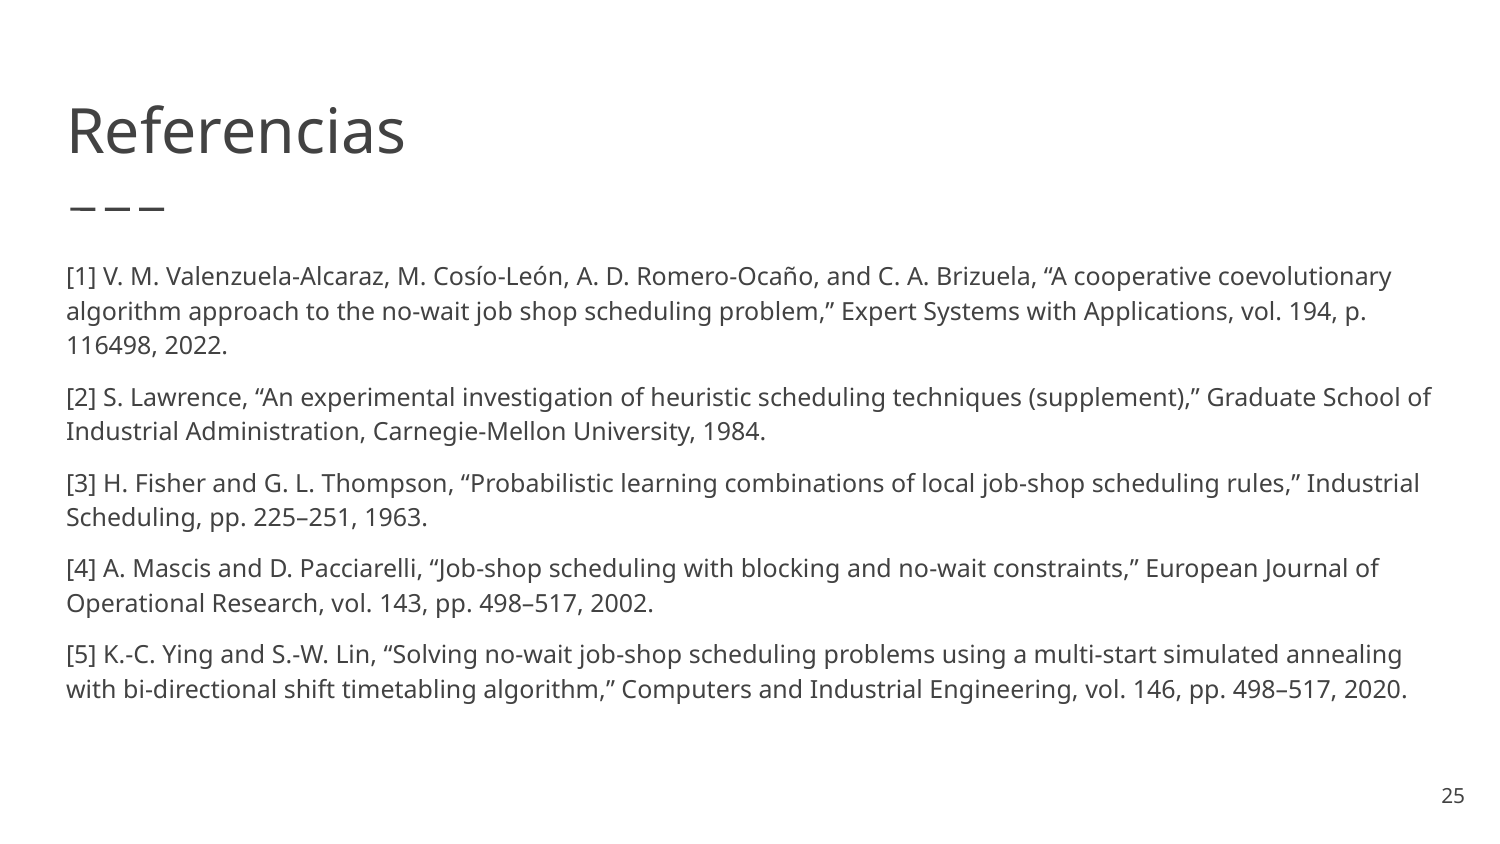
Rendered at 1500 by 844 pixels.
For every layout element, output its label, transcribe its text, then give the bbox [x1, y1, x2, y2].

list [1] V. M. Valenzuela-Alcaraz, M. Cosío-León, A. D. Romero-Ocaño, and C. A. Brizuela, “A cooperative coevolutionary algorithm approach to the no-wait job shop scheduling problem,” Expert Systems with Applications, vol. 194, p. 116498, 2022. [2] S. Lawrence, “An experimental investigation of heuristic scheduling techniques (supplement),” Graduate School of Industrial Administration, Carnegie-Mellon University, 1984. [3] H. Fisher and G. L. Thompson, “Probabilistic learning combinations of local job-shop scheduling rules,” Industrial Scheduling, pp. 225–251, 1963. [4] A. Mascis and D. Pacciarelli, “Job-shop scheduling with blocking and no-wait constraints,” European Journal of Operational Research, vol. 143, pp. 498–517, 2002. [5] K.-C. Ying and S.-W. Lin, “Solving no-wait job-shop scheduling problems using a multi-start simulated annealing with bi-directional shift timetabling algorithm,” Computers and Industrial Engineering, vol. 146, pp. 498–517, 2020. [51, 240, 1449, 750]
slide_number <number> [1389, 764, 1480, 830]
title Referencias [51, 61, 1449, 182]
